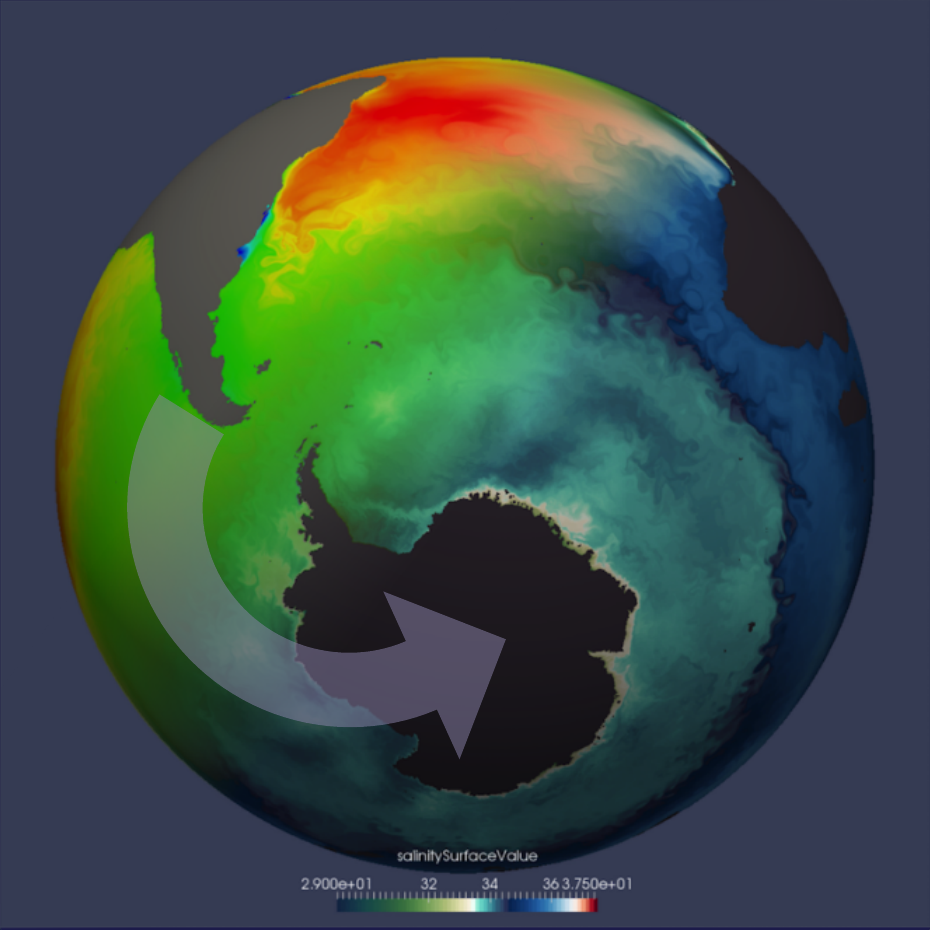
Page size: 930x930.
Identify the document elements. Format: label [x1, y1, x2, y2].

text_box [127, 394, 506, 760]
picture [0, 0, 930, 930]
